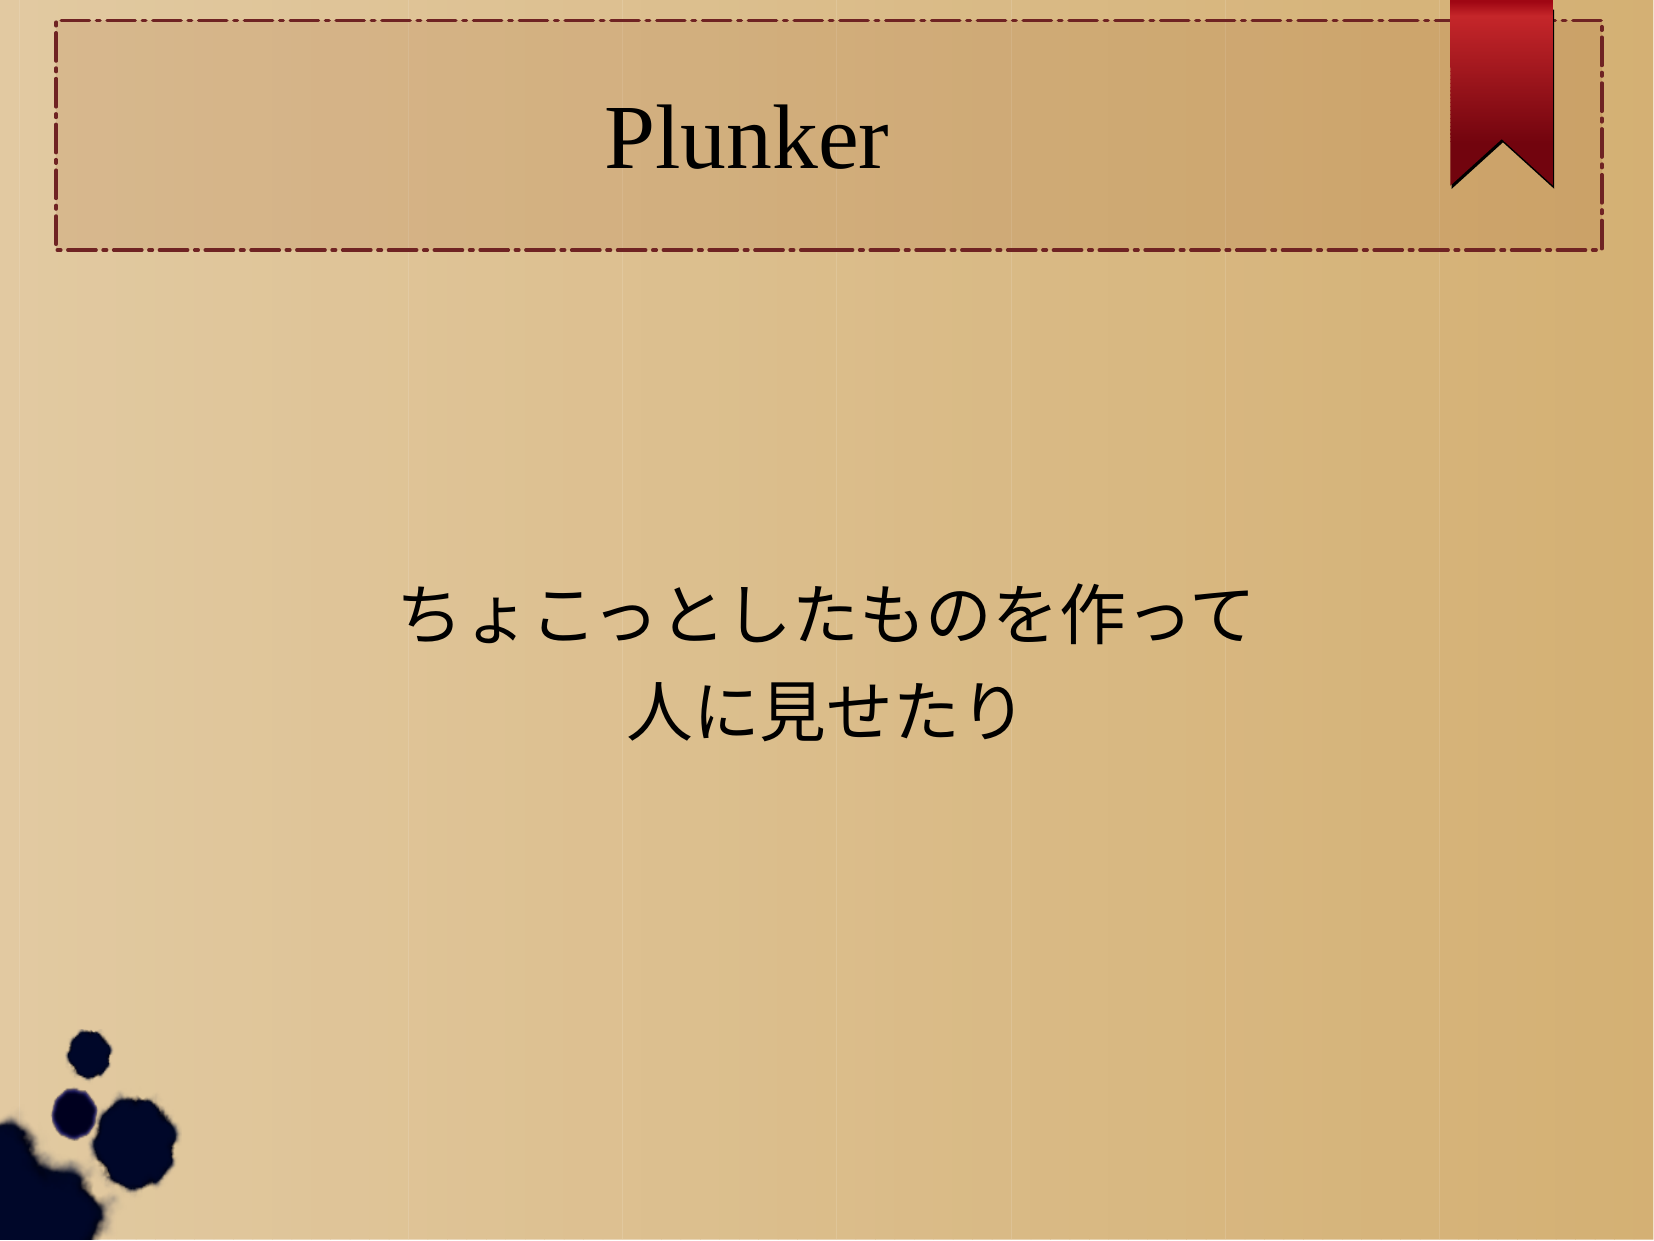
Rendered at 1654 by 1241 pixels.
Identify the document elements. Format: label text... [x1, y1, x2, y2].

title Plunker [82, 47, 1412, 229]
subtitle ちょこっとしたものを作って 人に見せたり [82, 299, 1571, 1019]
